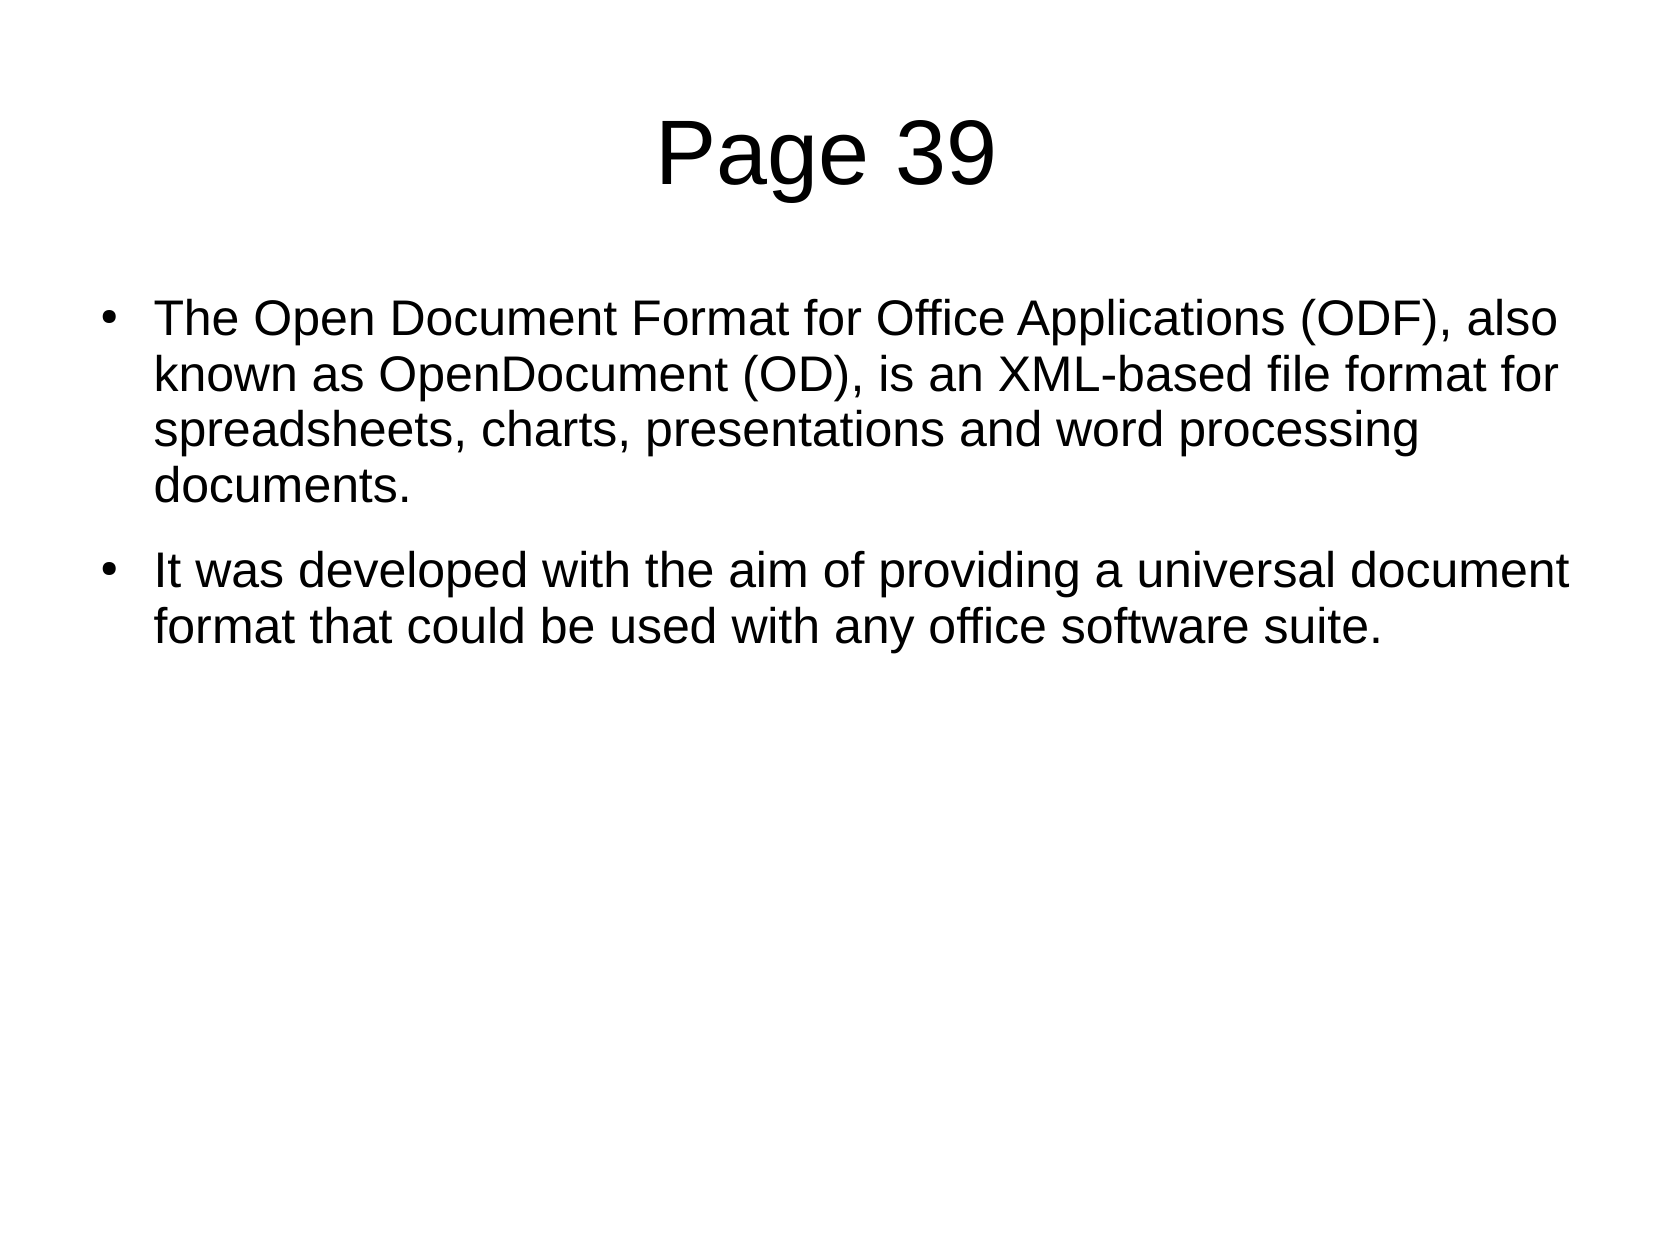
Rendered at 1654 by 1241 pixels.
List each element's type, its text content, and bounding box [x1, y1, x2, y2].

title Page 39 [82, 49, 1571, 257]
list The Open Document Format for Office Applications (ODF), also known as OpenDocument (OD), is an XML-based file format for spreadsheets, charts, presentations and word processing documents. It was developed with the aim of providing a universal document format that could be used with any office software suite. [82, 290, 1571, 1109]
